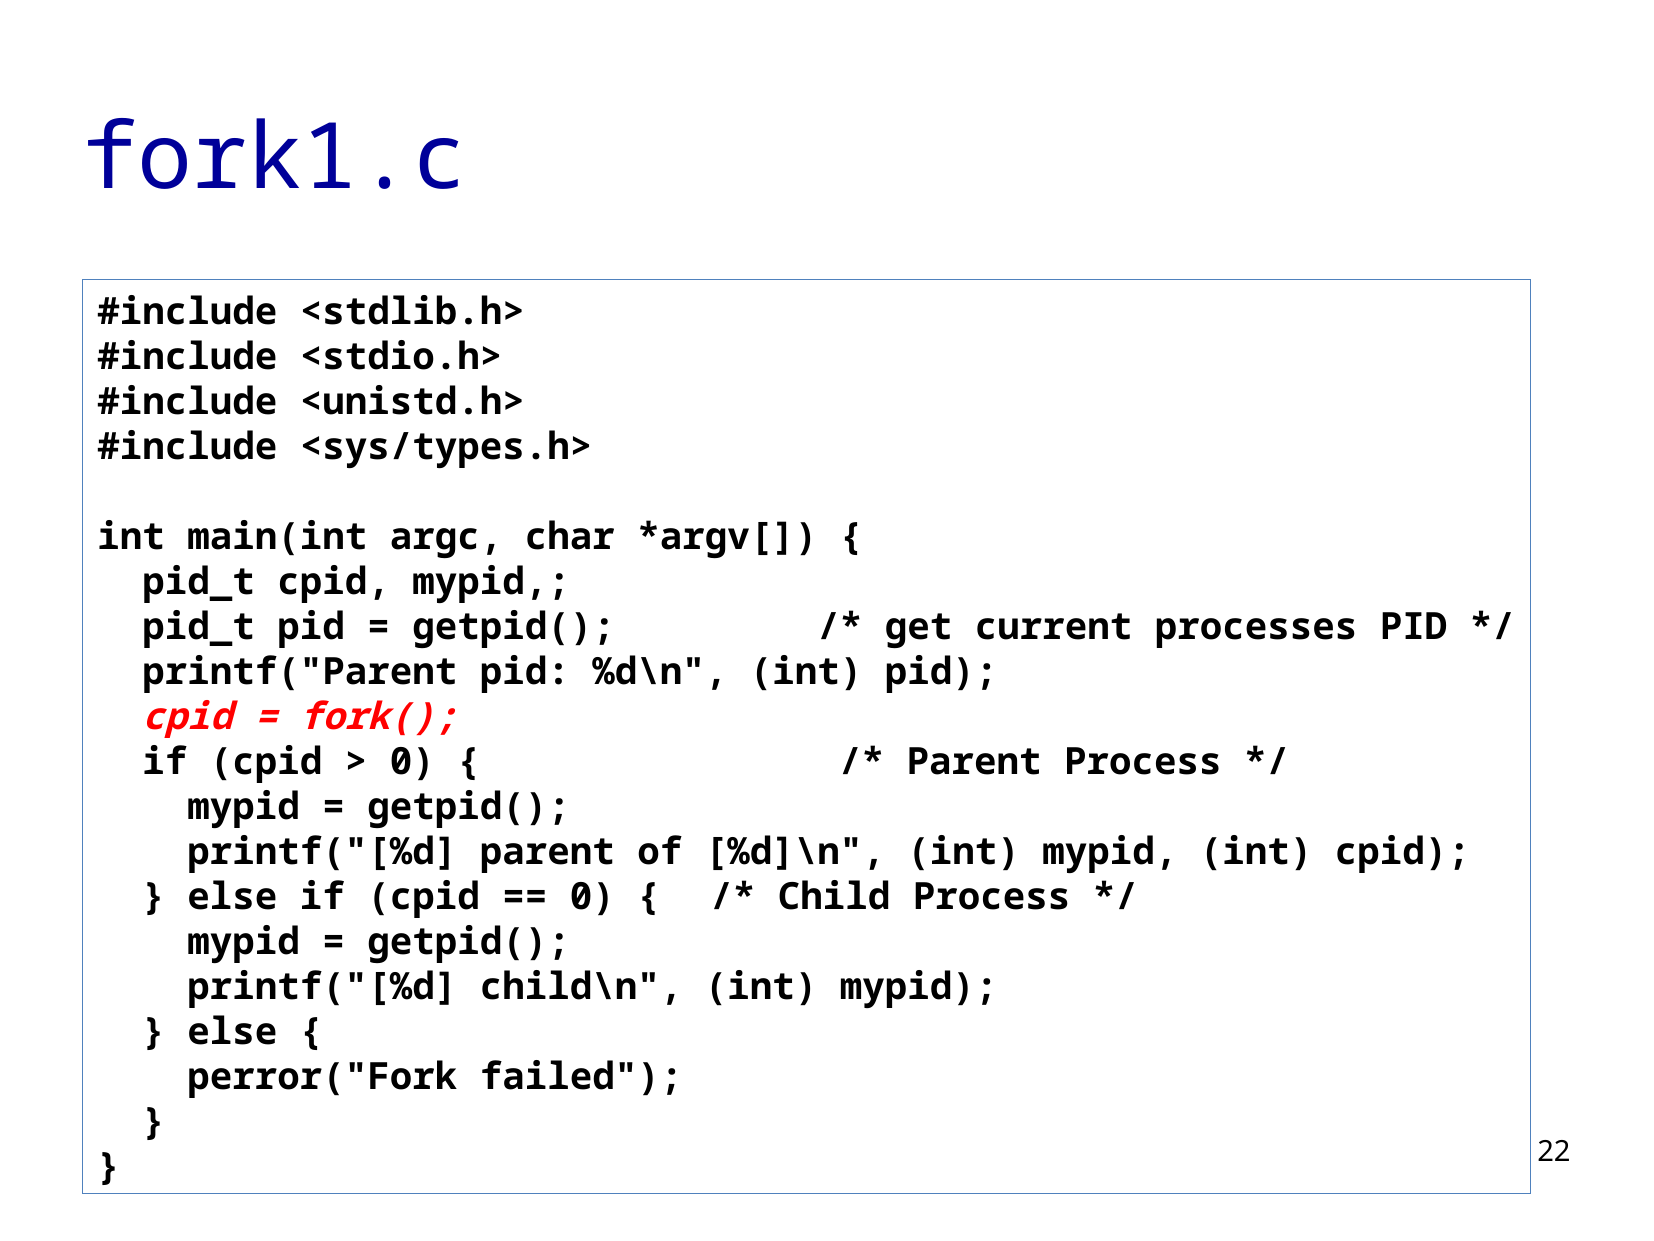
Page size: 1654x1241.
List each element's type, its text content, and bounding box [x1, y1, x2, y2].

title fork1.c [82, 49, 1571, 257]
text_box #include <stdlib.h> #include <stdio.h> #include <unistd.h> #include <sys/types.h> int main(int argc, char *argv[]) { pid_t cpid, mypid,; pid_t pid = getpid(); /* get current processes PID */ printf("Parent pid: %d\n", (int) pid); cpid = fork(); if (cpid > 0) { /* Parent Process */ mypid = getpid(); printf("[%d] parent of [%d]\n", (int) mypid, (int) cpid); } else if (cpid == 0) { /* Child Process */ mypid = getpid(); printf("[%d] child\n", (int) mypid); } else { perror("Fork failed"); } } [82, 279, 1531, 1194]
